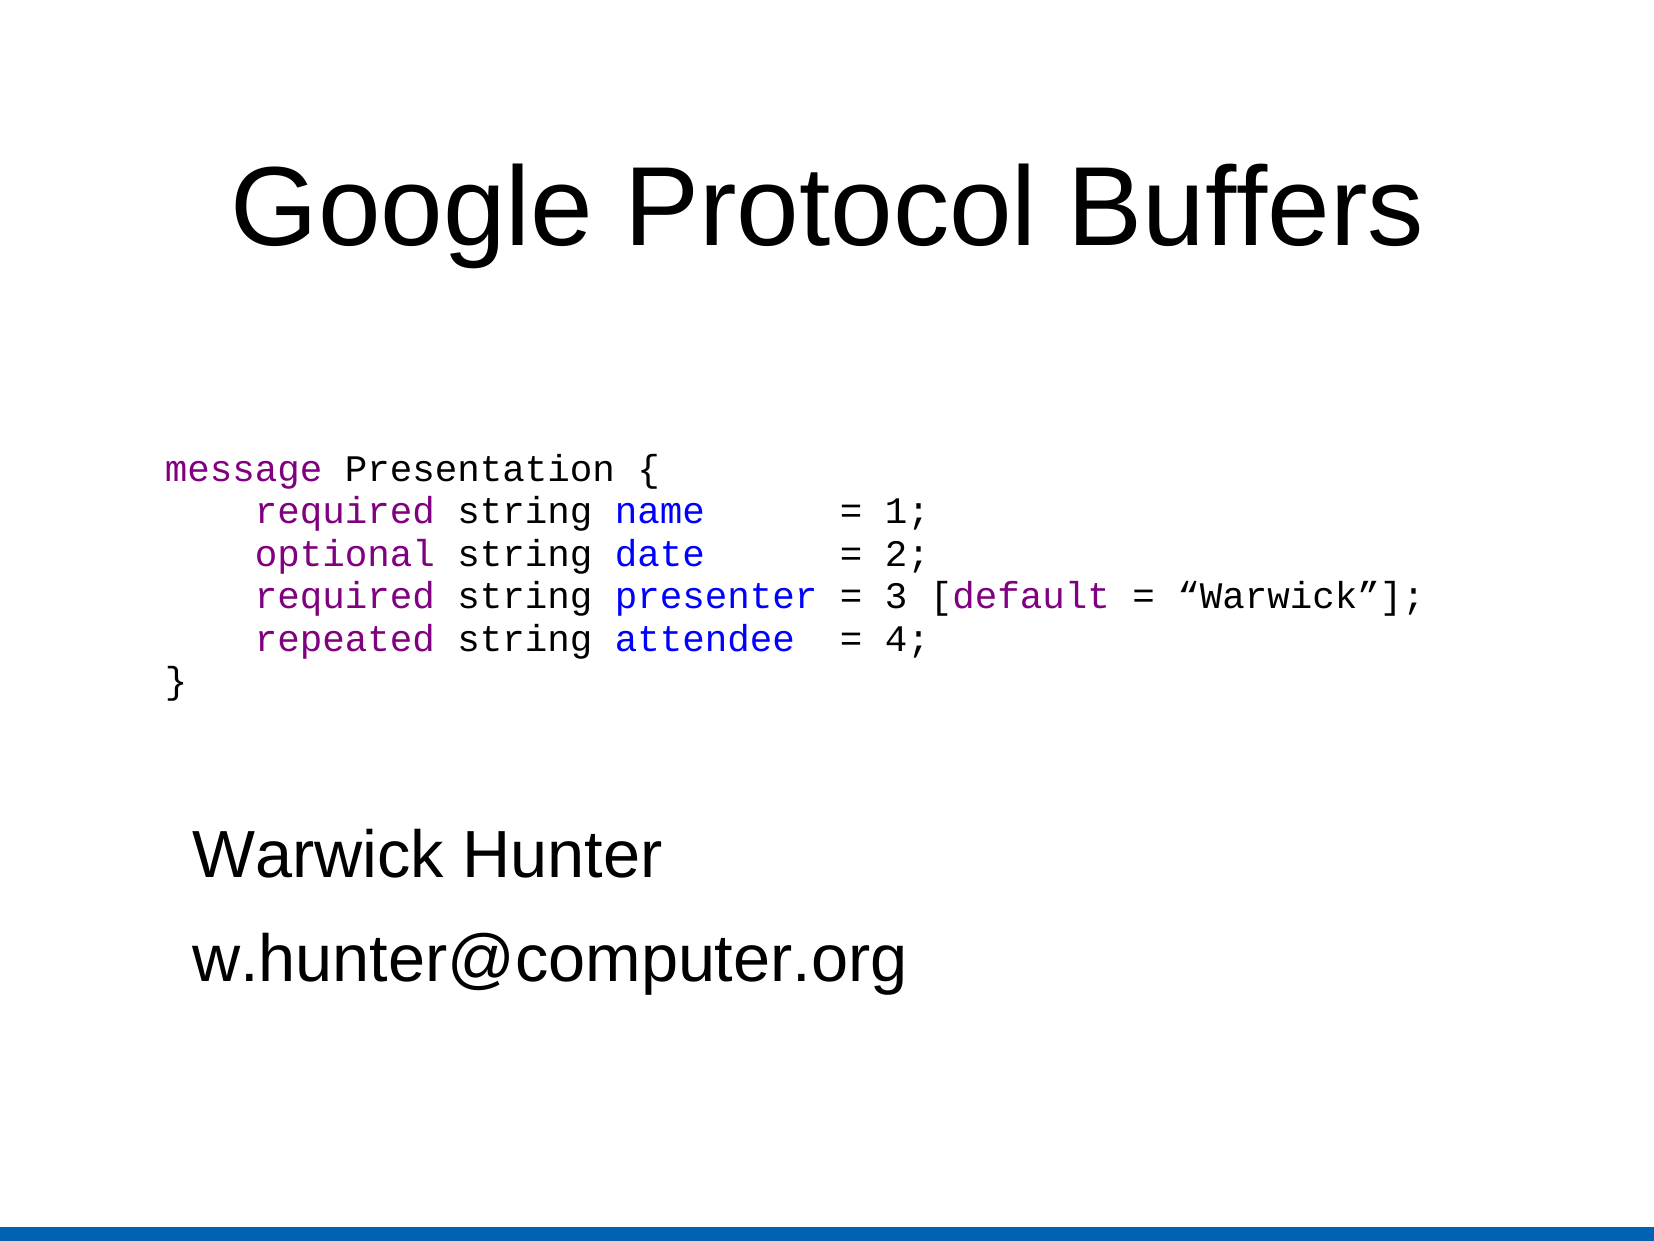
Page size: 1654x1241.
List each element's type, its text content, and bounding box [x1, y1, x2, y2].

text_box message Presentation { required string name = 1; optional string date = 2; required string presenter = 3 [default = “Warwick”]; repeated string attendee = 4; } [150, 442, 1501, 713]
title Google Protocol Buffers [121, 66, 1534, 346]
list Warwick Hunter w.hunter@computer.org [121, 298, 938, 1088]
